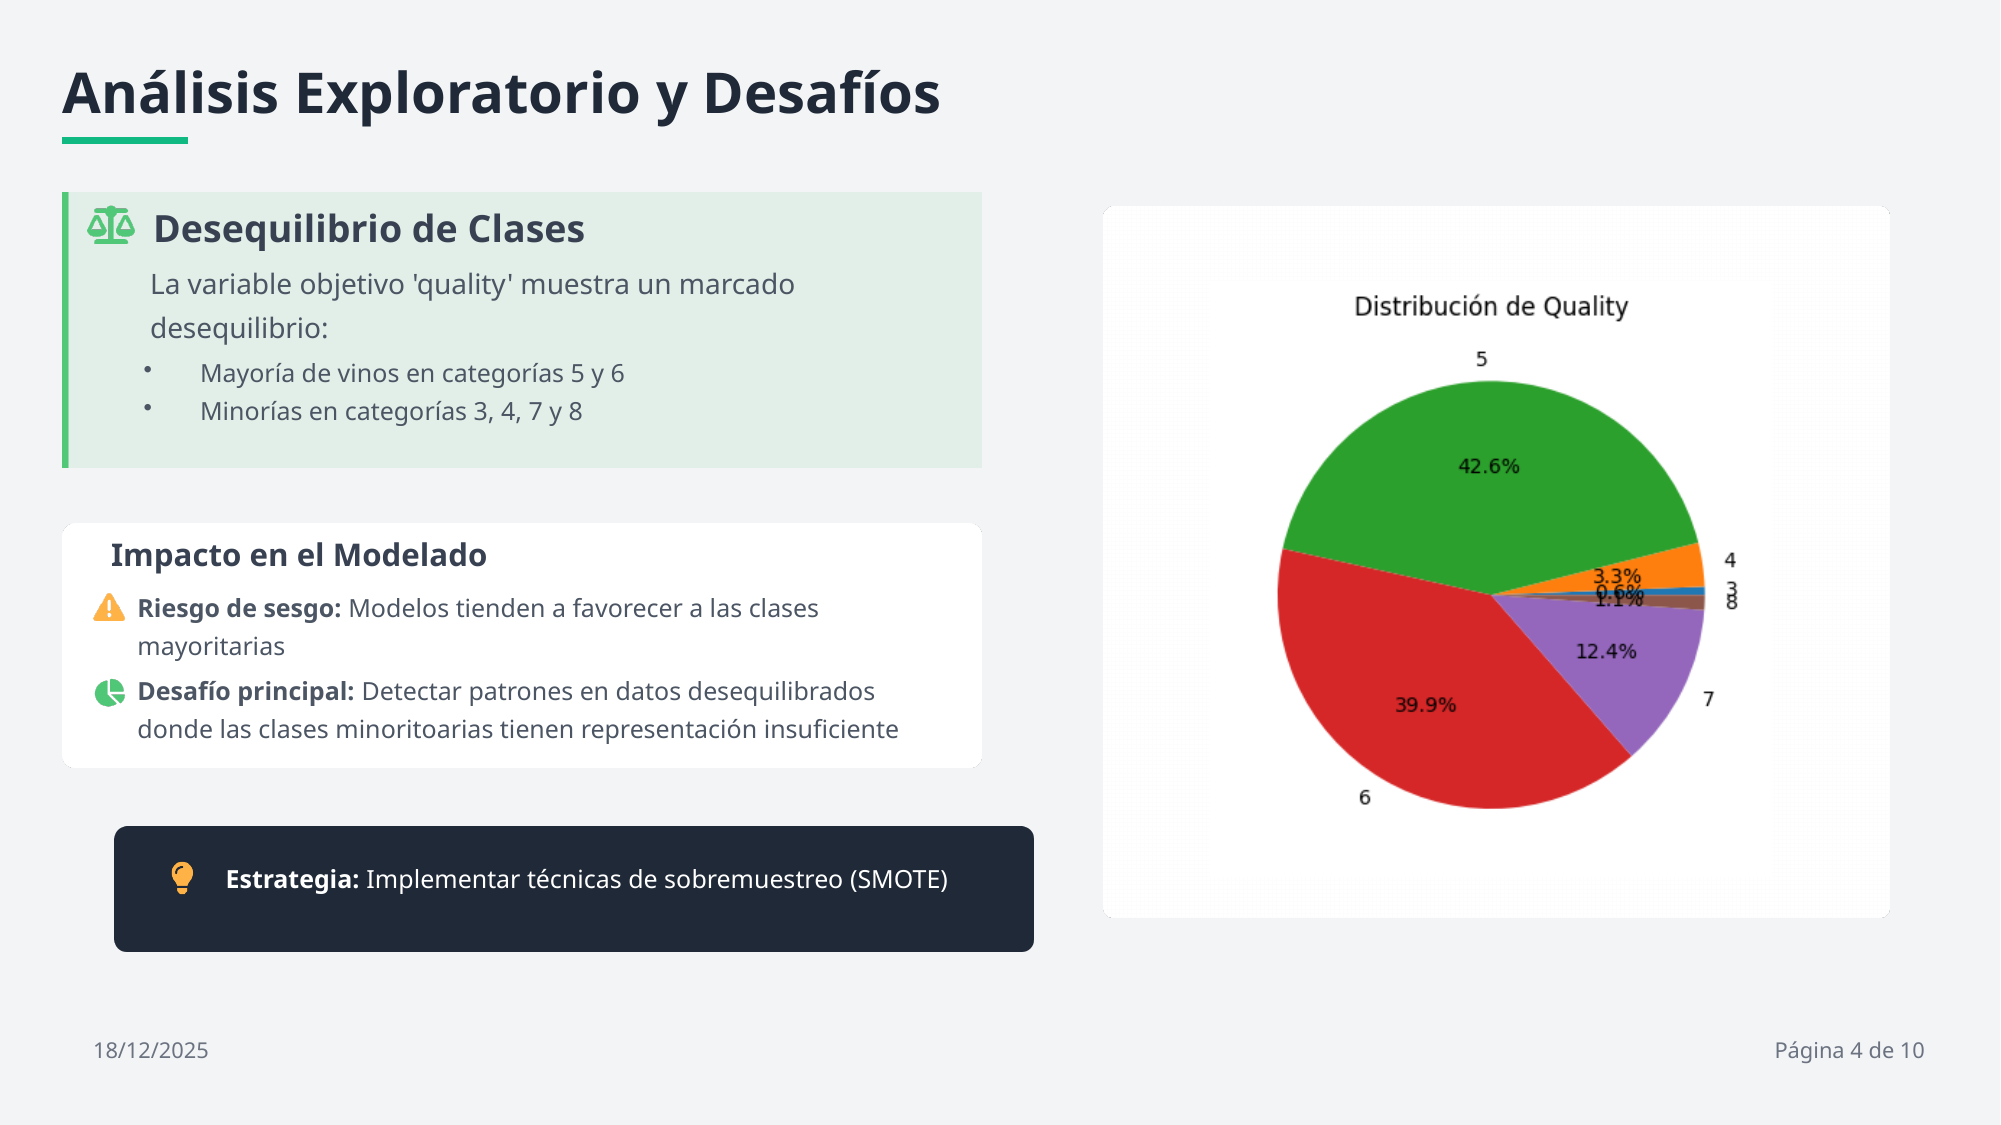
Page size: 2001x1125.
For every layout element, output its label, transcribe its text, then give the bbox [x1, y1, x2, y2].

picture [0, 0, 2000, 1125]
text_box Desequilibrio de Clases [153, 200, 747, 250]
text_box Análisis Exploratorio y Desafíos [62, 62, 2000, 125]
text_box Mayoría de vinos en categorías 5 y 6 [143, 350, 1119, 387]
text_box Riesgo de sesgo: Modelos tienden a favorecer a las clases mayoritarias [137, 585, 957, 661]
text_box Página 4 de 10 [1774, 1031, 1970, 1063]
text_box Desafío principal: Detectar patrones en datos desequilibrados donde las clases minoritoarias tienen representación insuficiente [137, 668, 957, 744]
text_box Impacto en el Modelado [111, 529, 980, 573]
text_box Minorías en categorías 3, 4, 7 y 8 [143, 387, 1119, 425]
text_box Estrategia: Implementar técnicas de sobremuestreo (SMOTE) [225, 856, 1034, 932]
text_box 18/12/2025 [87, 1031, 278, 1063]
text_box La variable objetivo 'quality' muestra un marcado desequilibrio: [150, 256, 957, 344]
